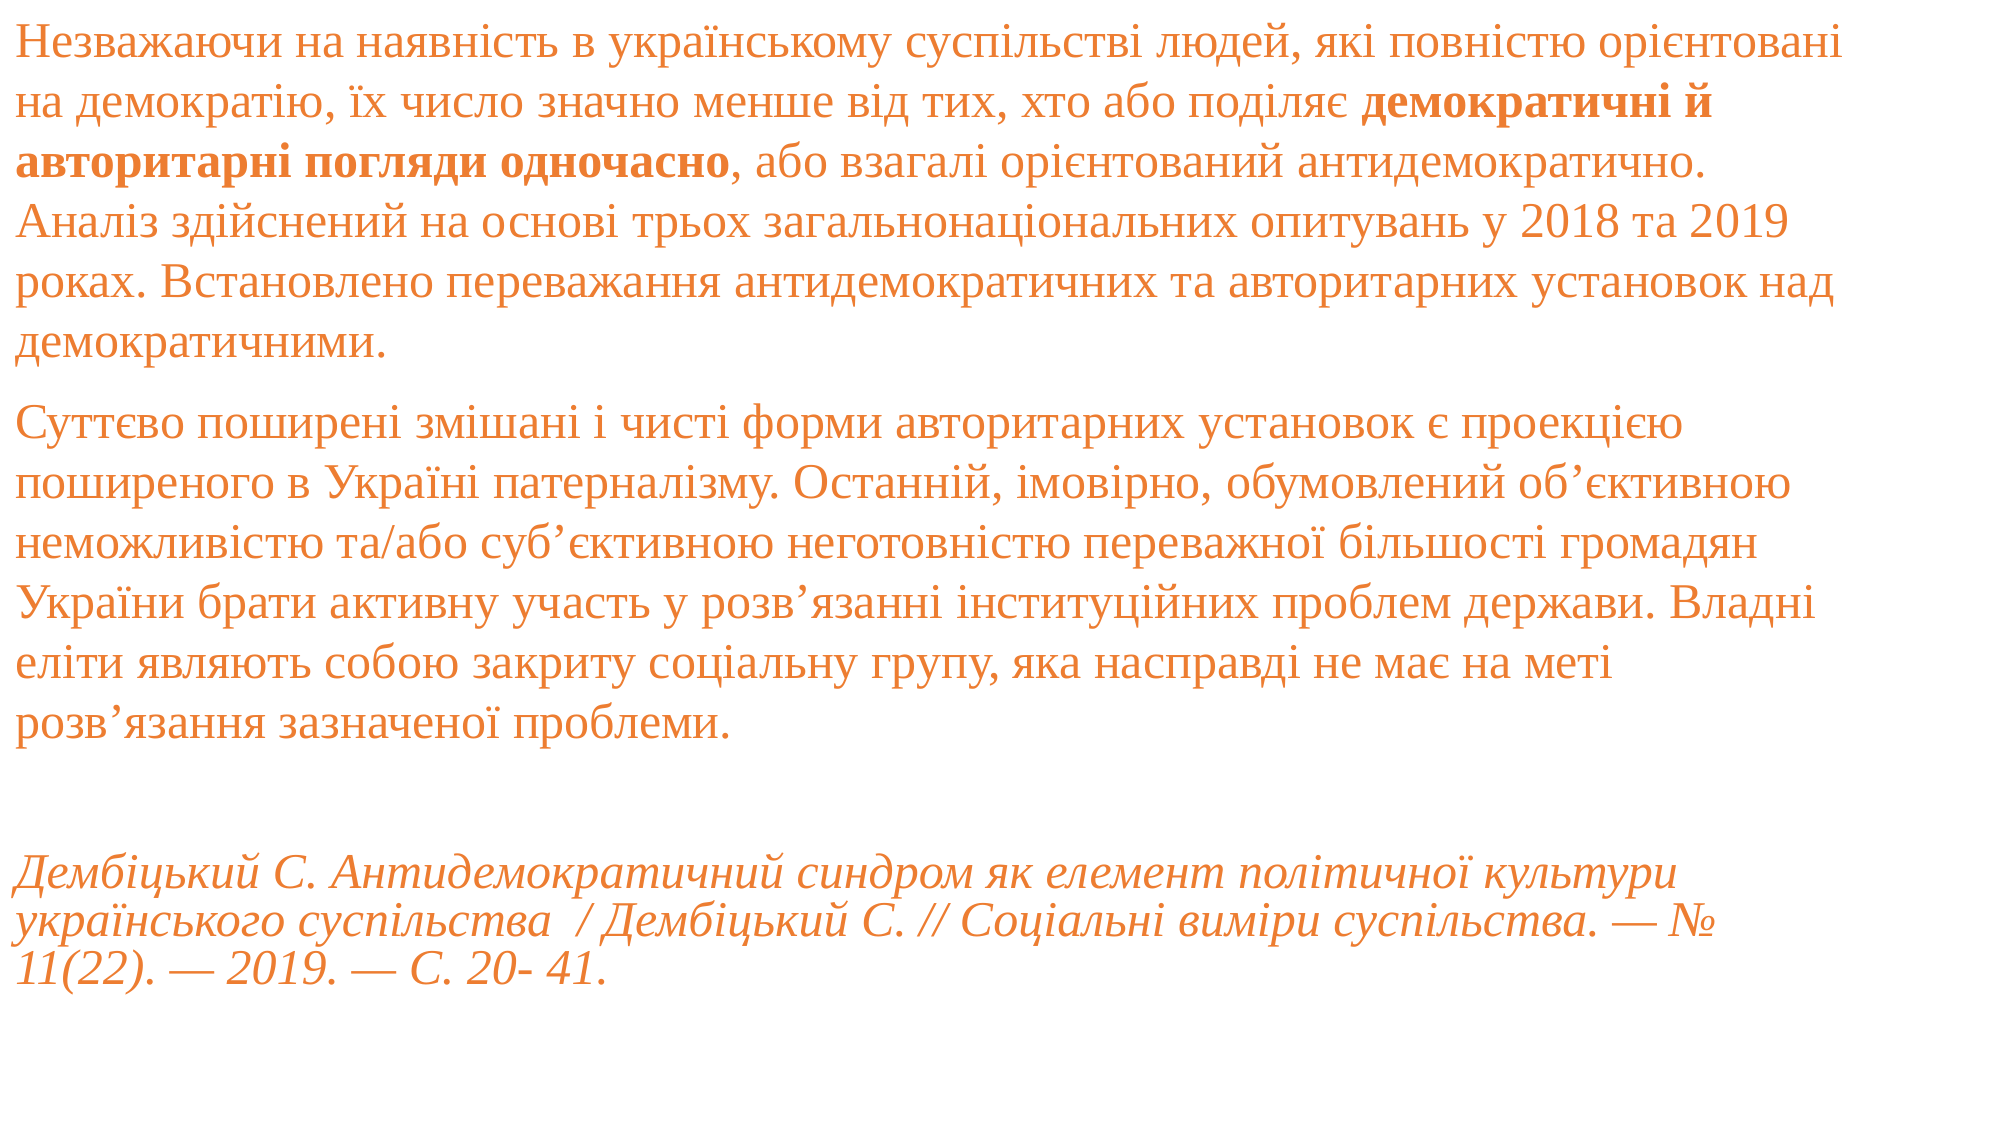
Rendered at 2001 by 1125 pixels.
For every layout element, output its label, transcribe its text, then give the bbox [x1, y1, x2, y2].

list Незважаючи на наявність в українському суспільстві людей, які повністю орієнтовані на демократію, їх число значно менше від тих, хто або поділяє демократичні й авторитарні погляди одночасно, або взагалі орієнтований антидемократично. Аналіз здійснений на основі трьох загальнонаціональних опитувань у 2018 та 2019 роках. Встановлено переважання антидемократичних та авторитарних установок над демократичними. Суттєво поширені змішані і чисті форми авторитарних установок є проекцією поширеного в Україні патерналізму. Останній, імовірно, обумовлений об’єктивною неможливістю та/або суб’єктивною неготовністю переважної більшості громадян України брати активну участь у розв’язанні інституційних проблем держави. Владні еліти являють собою закриту соціальну групу, яка насправді не має на меті розв’язання зазначеної проблеми. Дембіцький С. Антидемократичний синдром як елемент політичної культури українського суспільства / Дембіцький С. // Соціальні виміри суспільства. — № 11(22). — 2019. — С. 20- 41. [0, 0, 1863, 1125]
